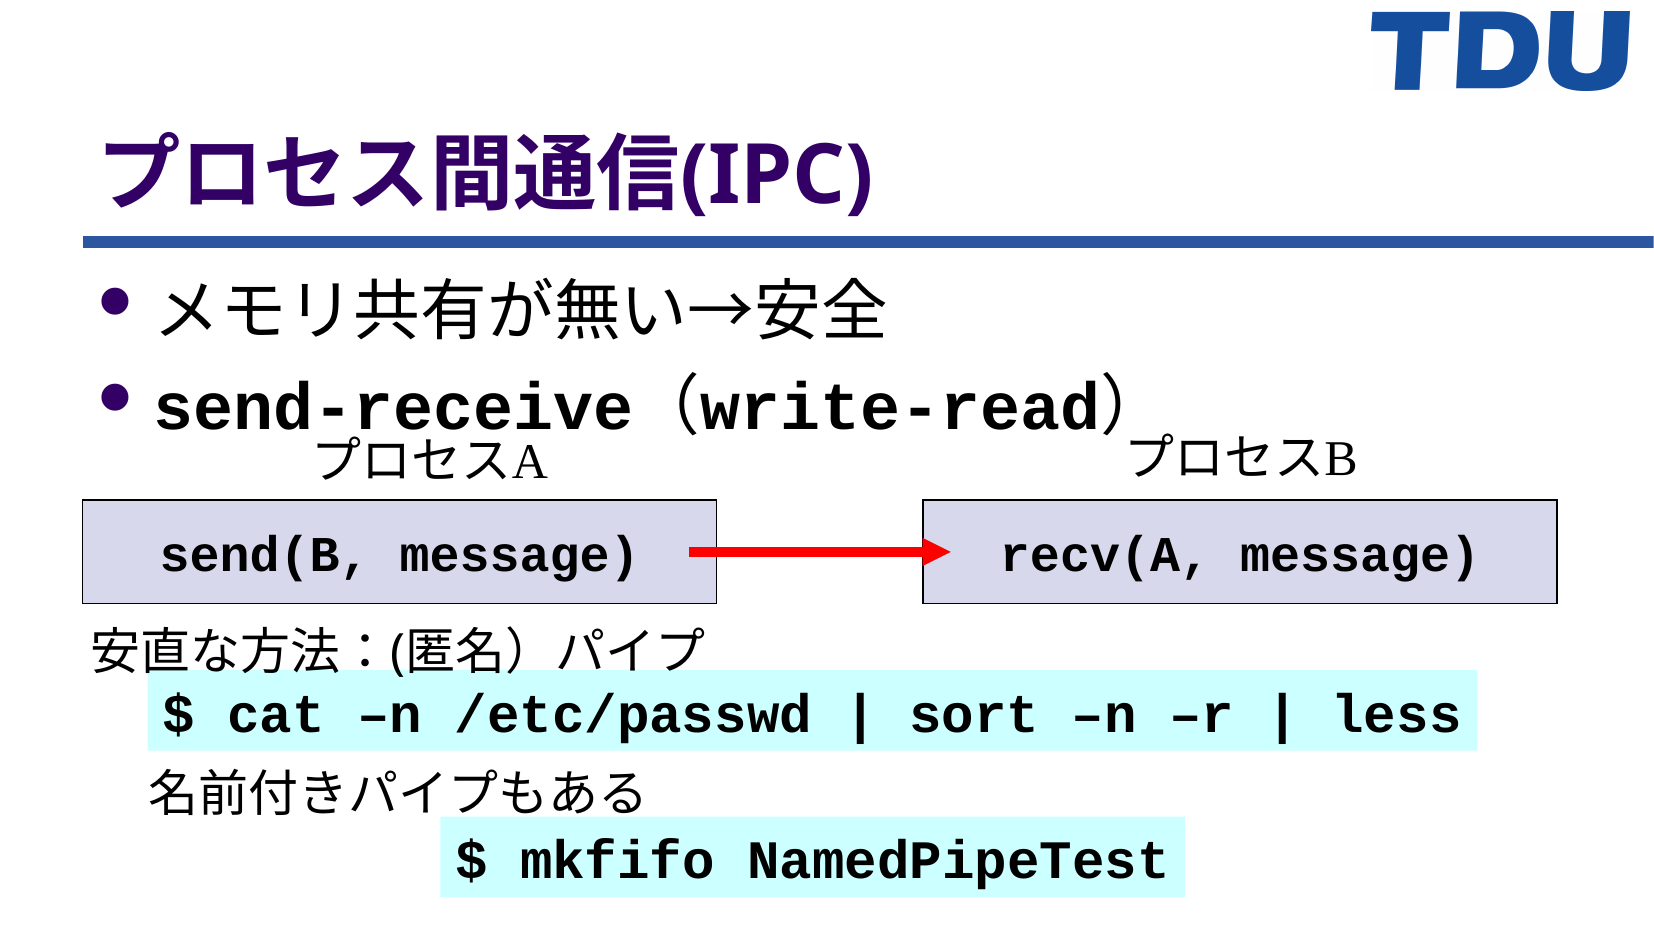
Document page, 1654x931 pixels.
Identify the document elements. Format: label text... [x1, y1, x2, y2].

title プロセス間通信(IPC) [82, 51, 1571, 228]
text_box 名前付きパイプもある [133, 753, 664, 829]
text_box send(B, message) [82, 500, 717, 604]
text_box $ mkfifo NamedPipeTest [440, 816, 1185, 898]
text_box $ cat –n /etc/passwd | sort –n –r | less [147, 670, 1478, 751]
list メモリ共有が無い→安全 send-receive（write-read） [82, 259, 1571, 807]
text_box recv(A, message) [923, 500, 1557, 604]
text_box プロセスB [1109, 417, 1373, 493]
text_box プロセスA [297, 420, 563, 497]
picture [1371, 11, 1630, 91]
text_box 安直な方法：(匿名）パイプ [76, 611, 721, 688]
